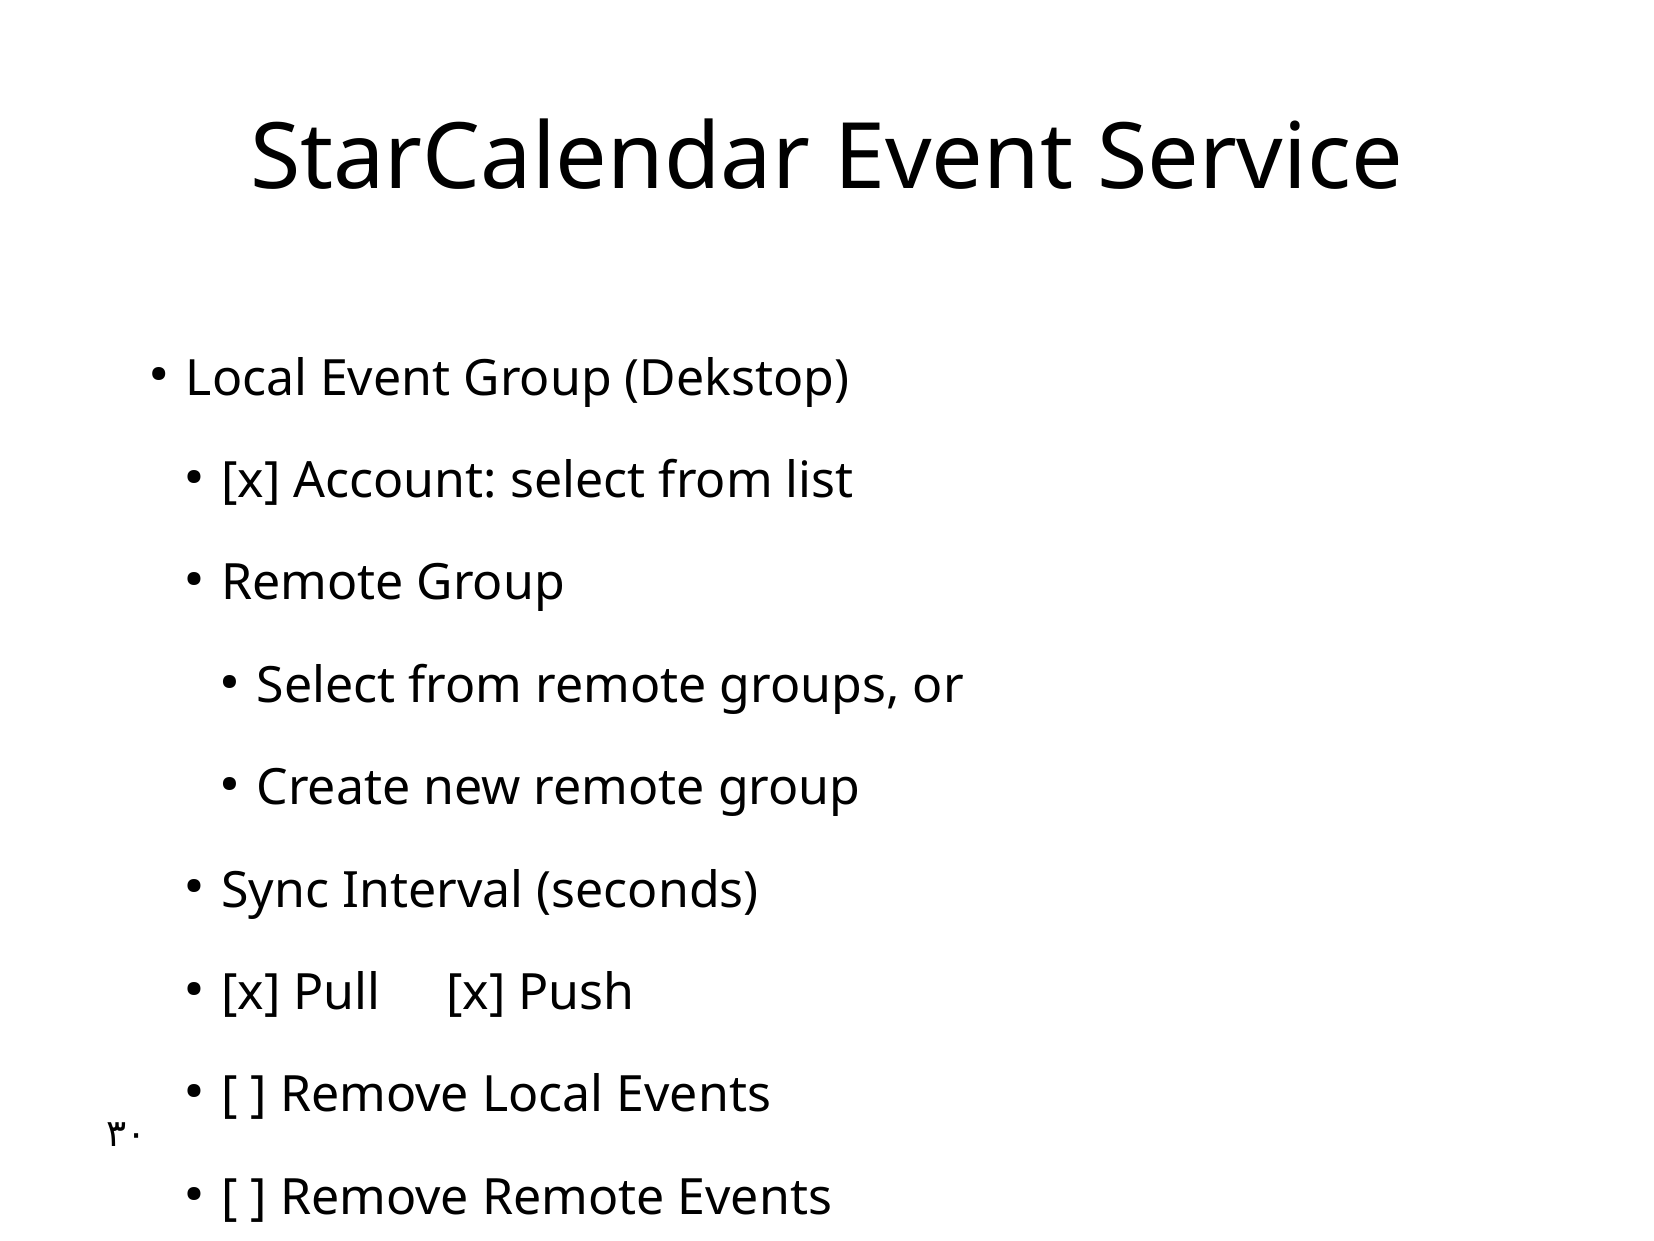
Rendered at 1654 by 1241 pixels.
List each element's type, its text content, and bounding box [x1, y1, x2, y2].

title StarCalendar Event Service [82, 49, 1571, 257]
text_box ۳۰ [91, 1104, 163, 1175]
text_box Local Event Group (Dekstop) [x] Account: select from list Remote Group Select from remote groups, or Create new remote group Sync Interval (seconds) [x] Pull [x] Push [ ] Remove Local Events [ ] Remove Remote Events [135, 300, 1531, 1072]
